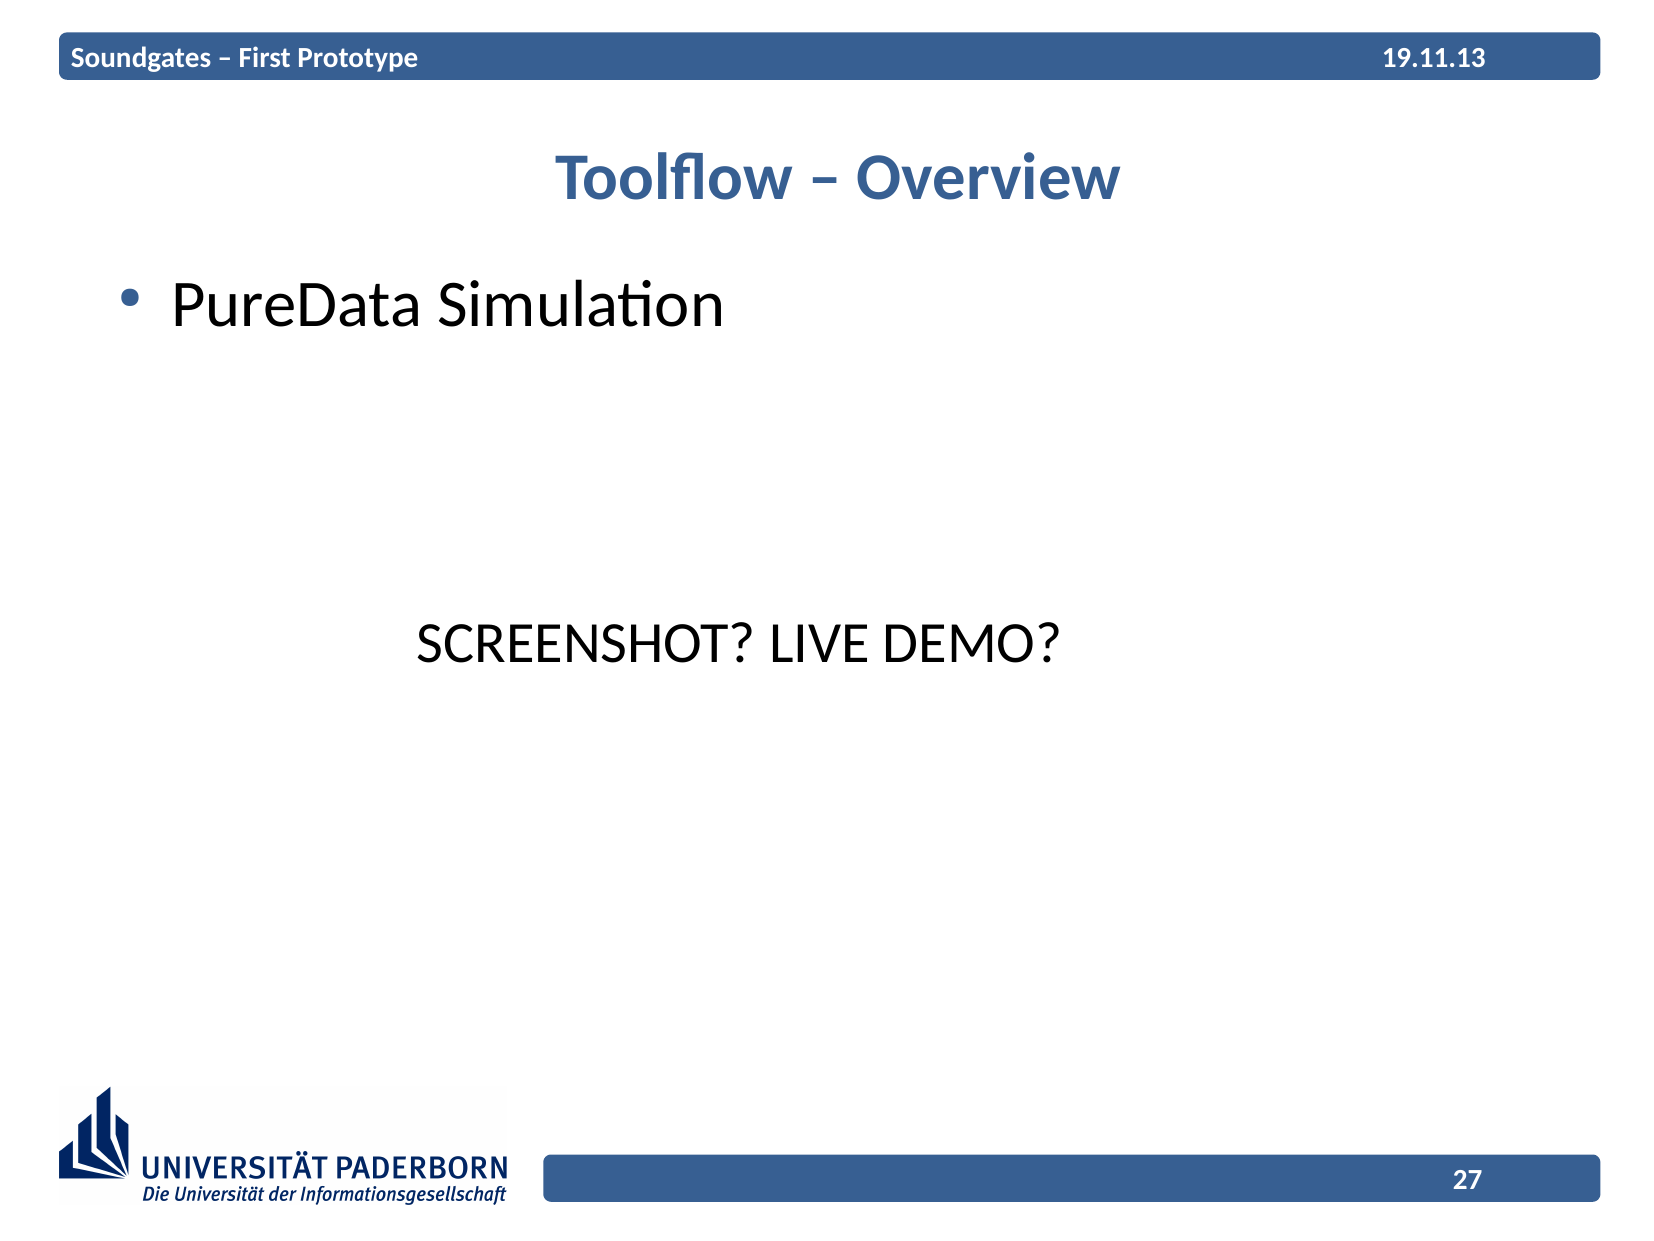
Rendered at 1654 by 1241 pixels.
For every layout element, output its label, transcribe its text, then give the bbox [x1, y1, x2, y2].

text_box Soundgates – First Prototype [70, 32, 1359, 80]
picture [59, 1086, 507, 1205]
text_box 19.11.13 [1381, 32, 1583, 80]
text_box <number> [1452, 1154, 1583, 1202]
title Toolflow – Overview [82, 121, 1595, 225]
list PureData Simulation [82, 259, 1595, 1058]
text_box SCREENSHOT? LIVE DEMO? [401, 596, 1205, 752]
